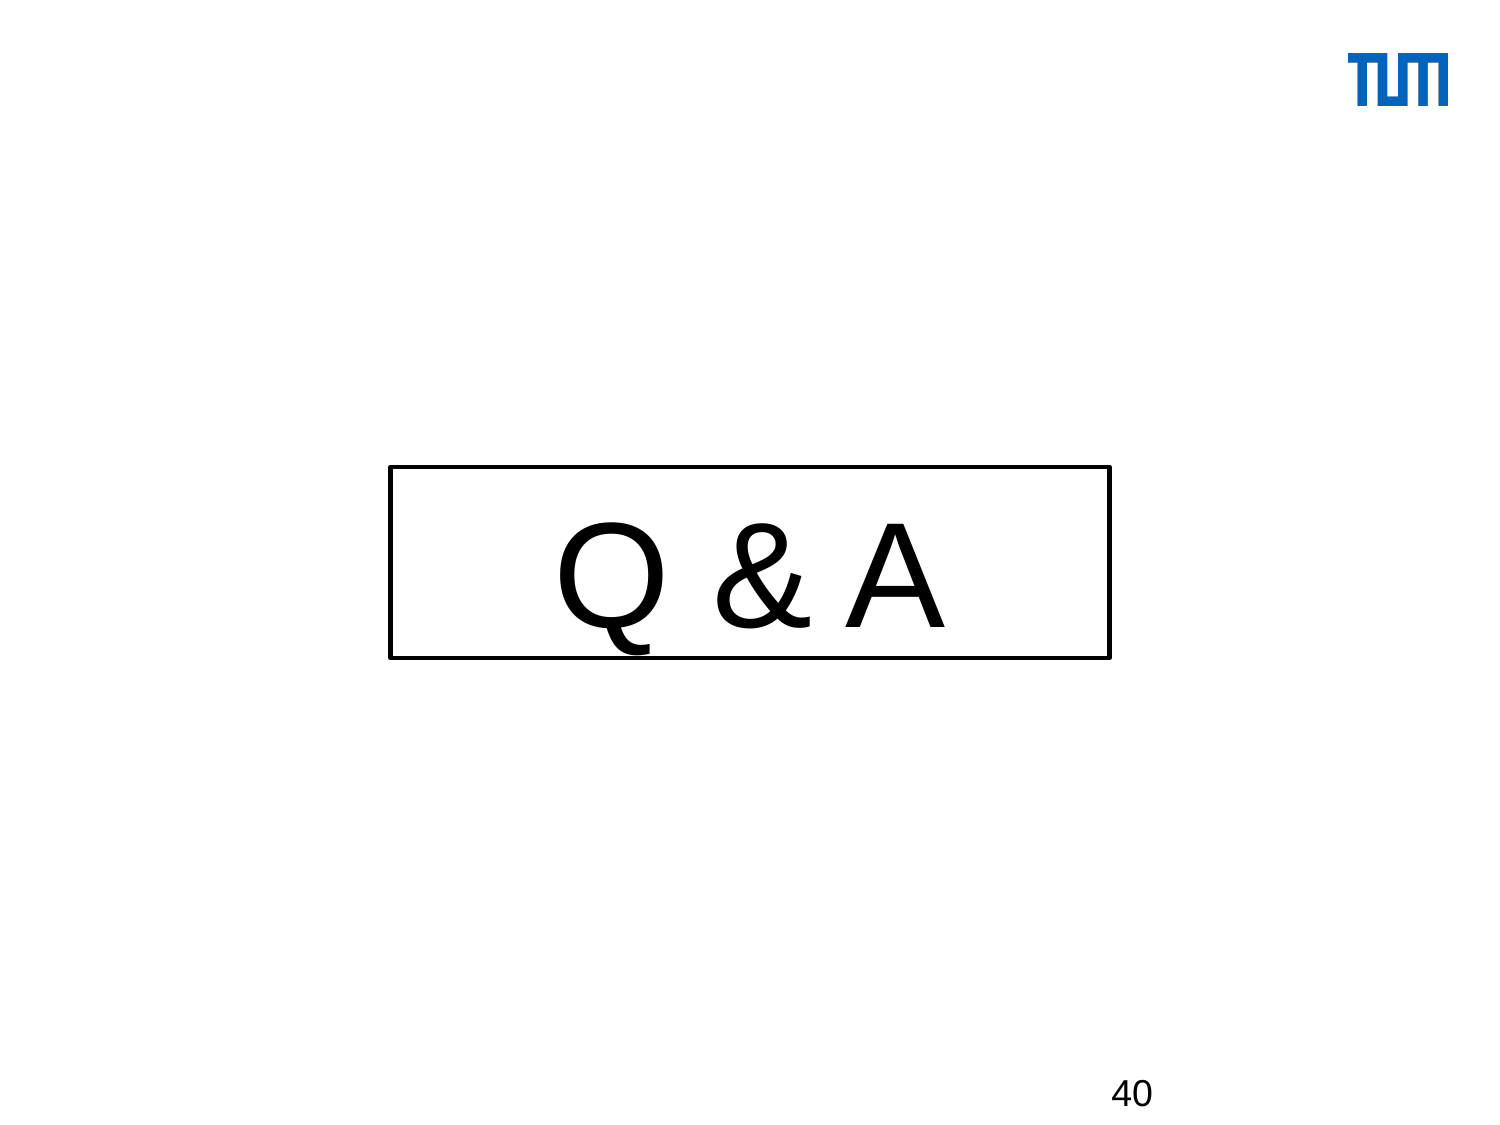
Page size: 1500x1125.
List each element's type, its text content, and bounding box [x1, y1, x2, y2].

text_box Q & A [390, 467, 1110, 658]
text_box <number> [1111, 1061, 1448, 1122]
picture [1348, 53, 1448, 106]
